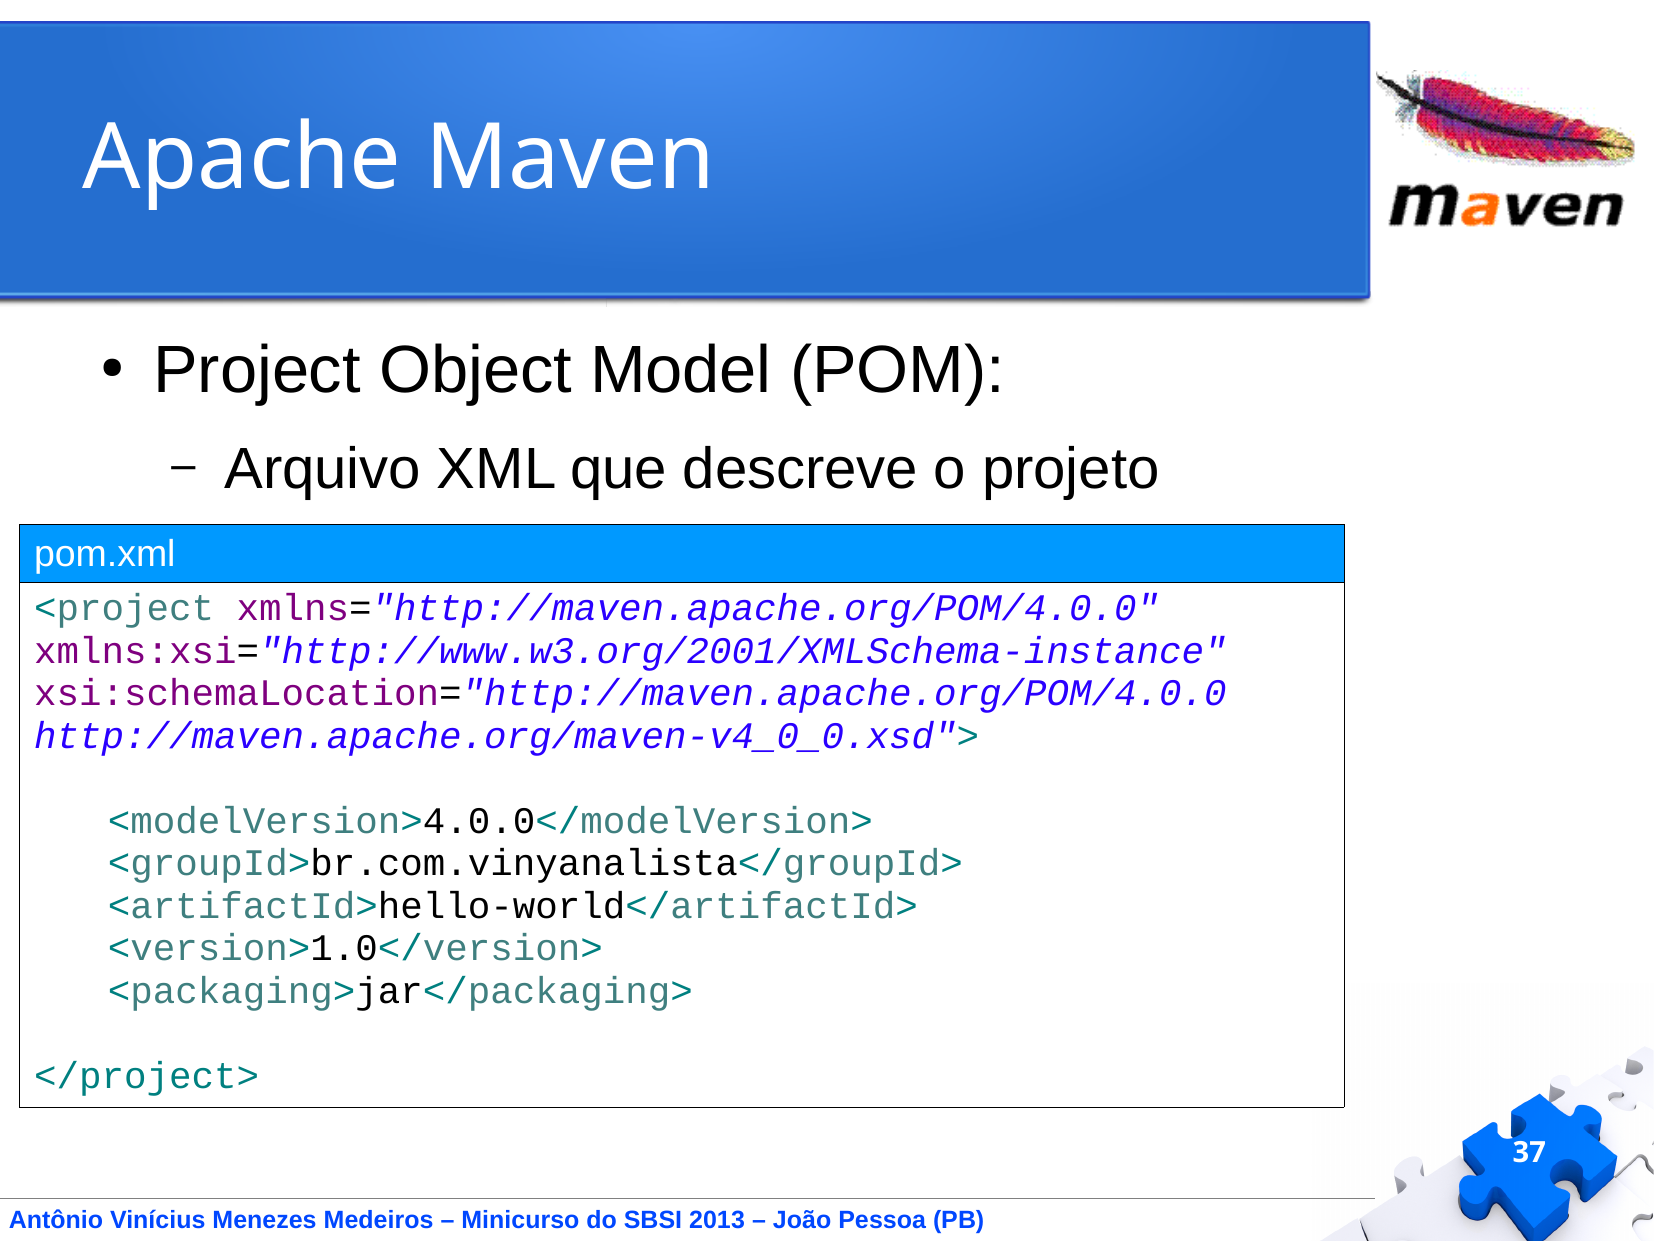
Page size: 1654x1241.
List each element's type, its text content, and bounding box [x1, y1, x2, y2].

picture [1311, 983, 1654, 1241]
title Apache Maven [82, 49, 1323, 257]
picture [1376, 70, 1643, 249]
table_cell <project xmlns="http://maven.apache.org/POM/4.0.0" xmlns:xsi="http://www.w3.org/2001/XMLSchema-instance" xsi:schemaLocation="http://maven.apache.org/POM/4.0.0 http://maven.apache.org/maven-v4_0_0.xsd"> <modelVersion>4.0.0</modelVersion> <groupId>br.com.vinyanalista</groupId> <artifactId>hello-world</artifactId> <version>1.0</version> <packaging>jar</packaging> </project> [20, 583, 1344, 1107]
picture [0, 21, 1375, 307]
table_header pom.xml [20, 525, 1344, 582]
list Project Object Model (POM): Arquivo XML que descreve o projeto [82, 332, 1356, 532]
